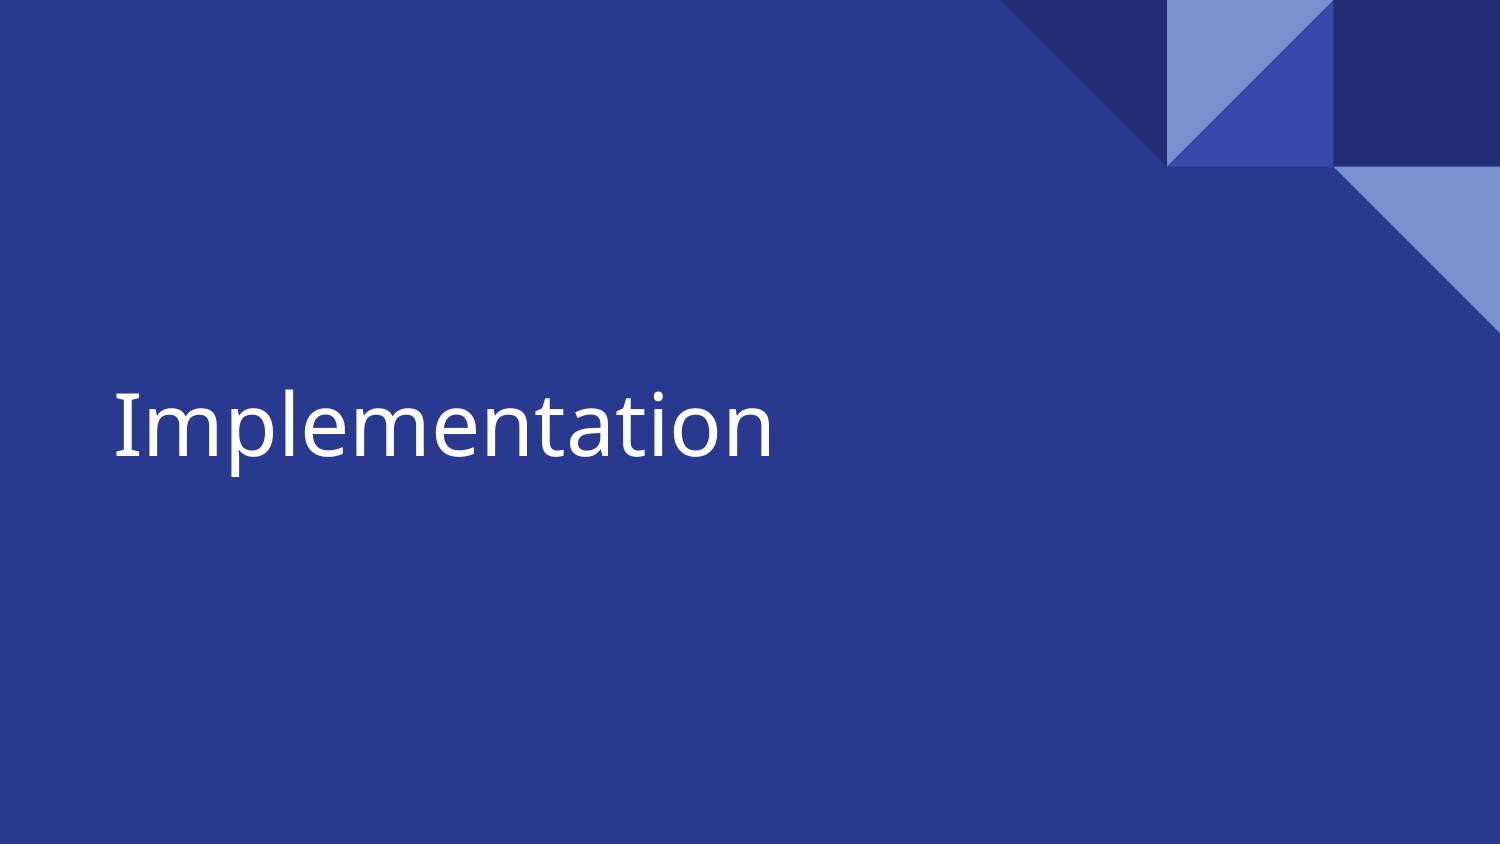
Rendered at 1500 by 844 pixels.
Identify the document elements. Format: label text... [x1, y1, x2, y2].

title Implementation [98, 353, 1447, 491]
